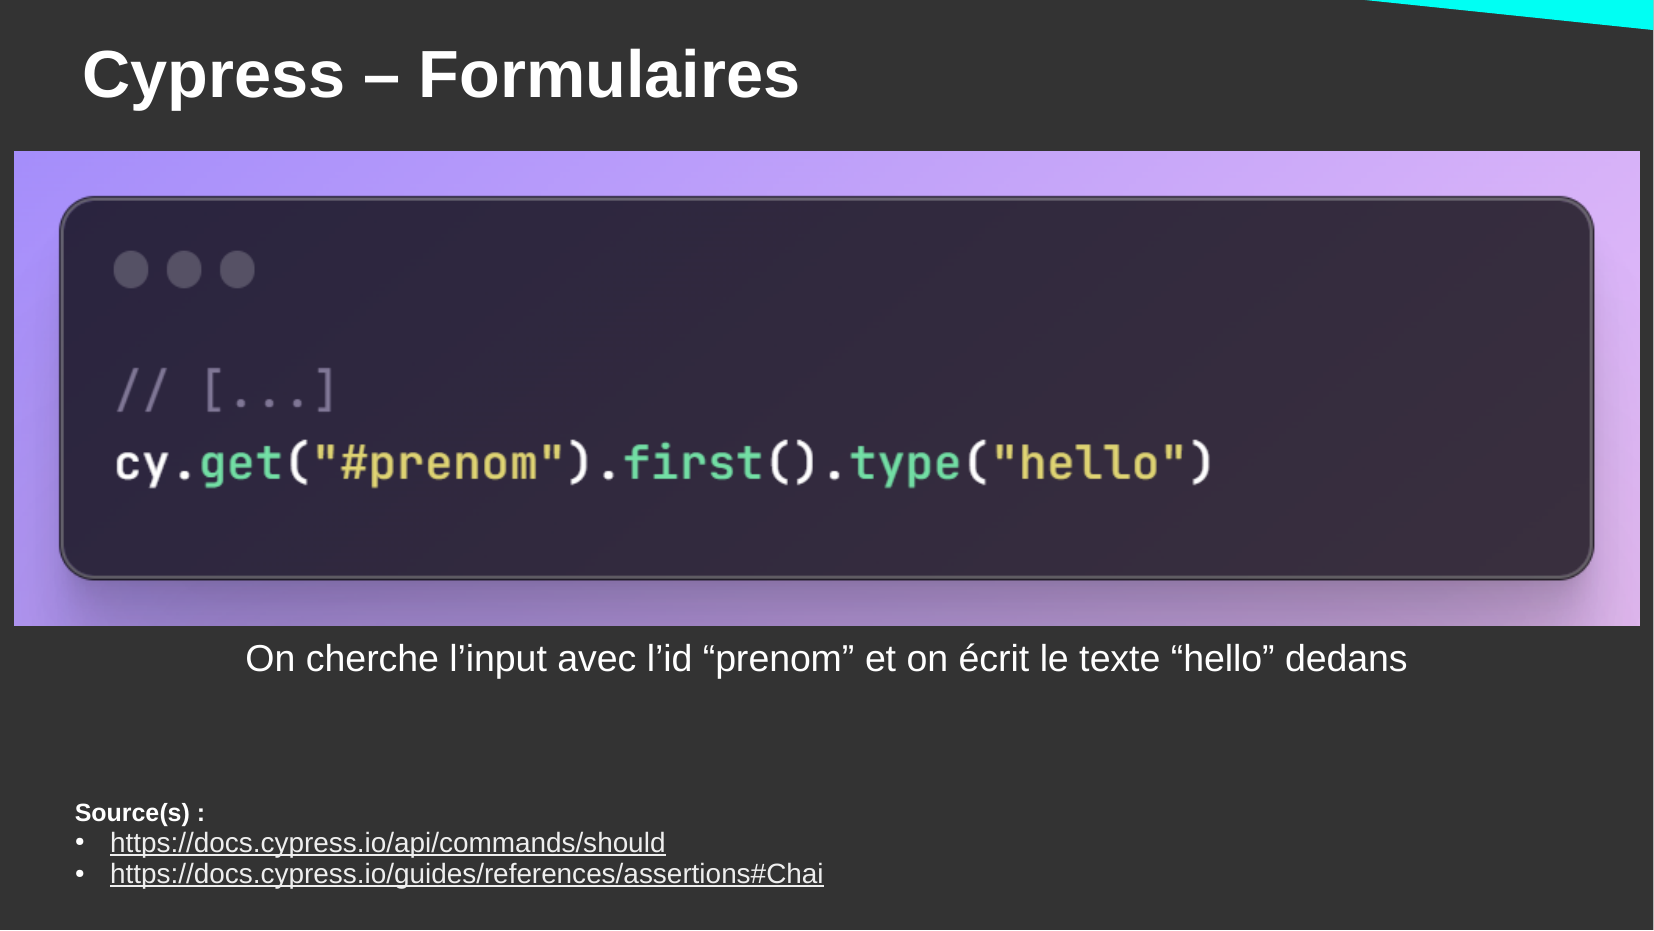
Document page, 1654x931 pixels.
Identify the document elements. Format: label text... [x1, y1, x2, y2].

text_box [1364, 0, 1654, 31]
picture [14, 151, 1640, 626]
text_box Source(s) : https://docs.cypress.io/api/commands/should https://docs.cypress.io/guides/references/assertions#Chai [60, 791, 1546, 898]
list On cherche l’input avec l’id “prenom” et on écrit le texte “hello” dedans [165, 637, 1489, 697]
title Cypress – Formulaires [82, 37, 1158, 112]
